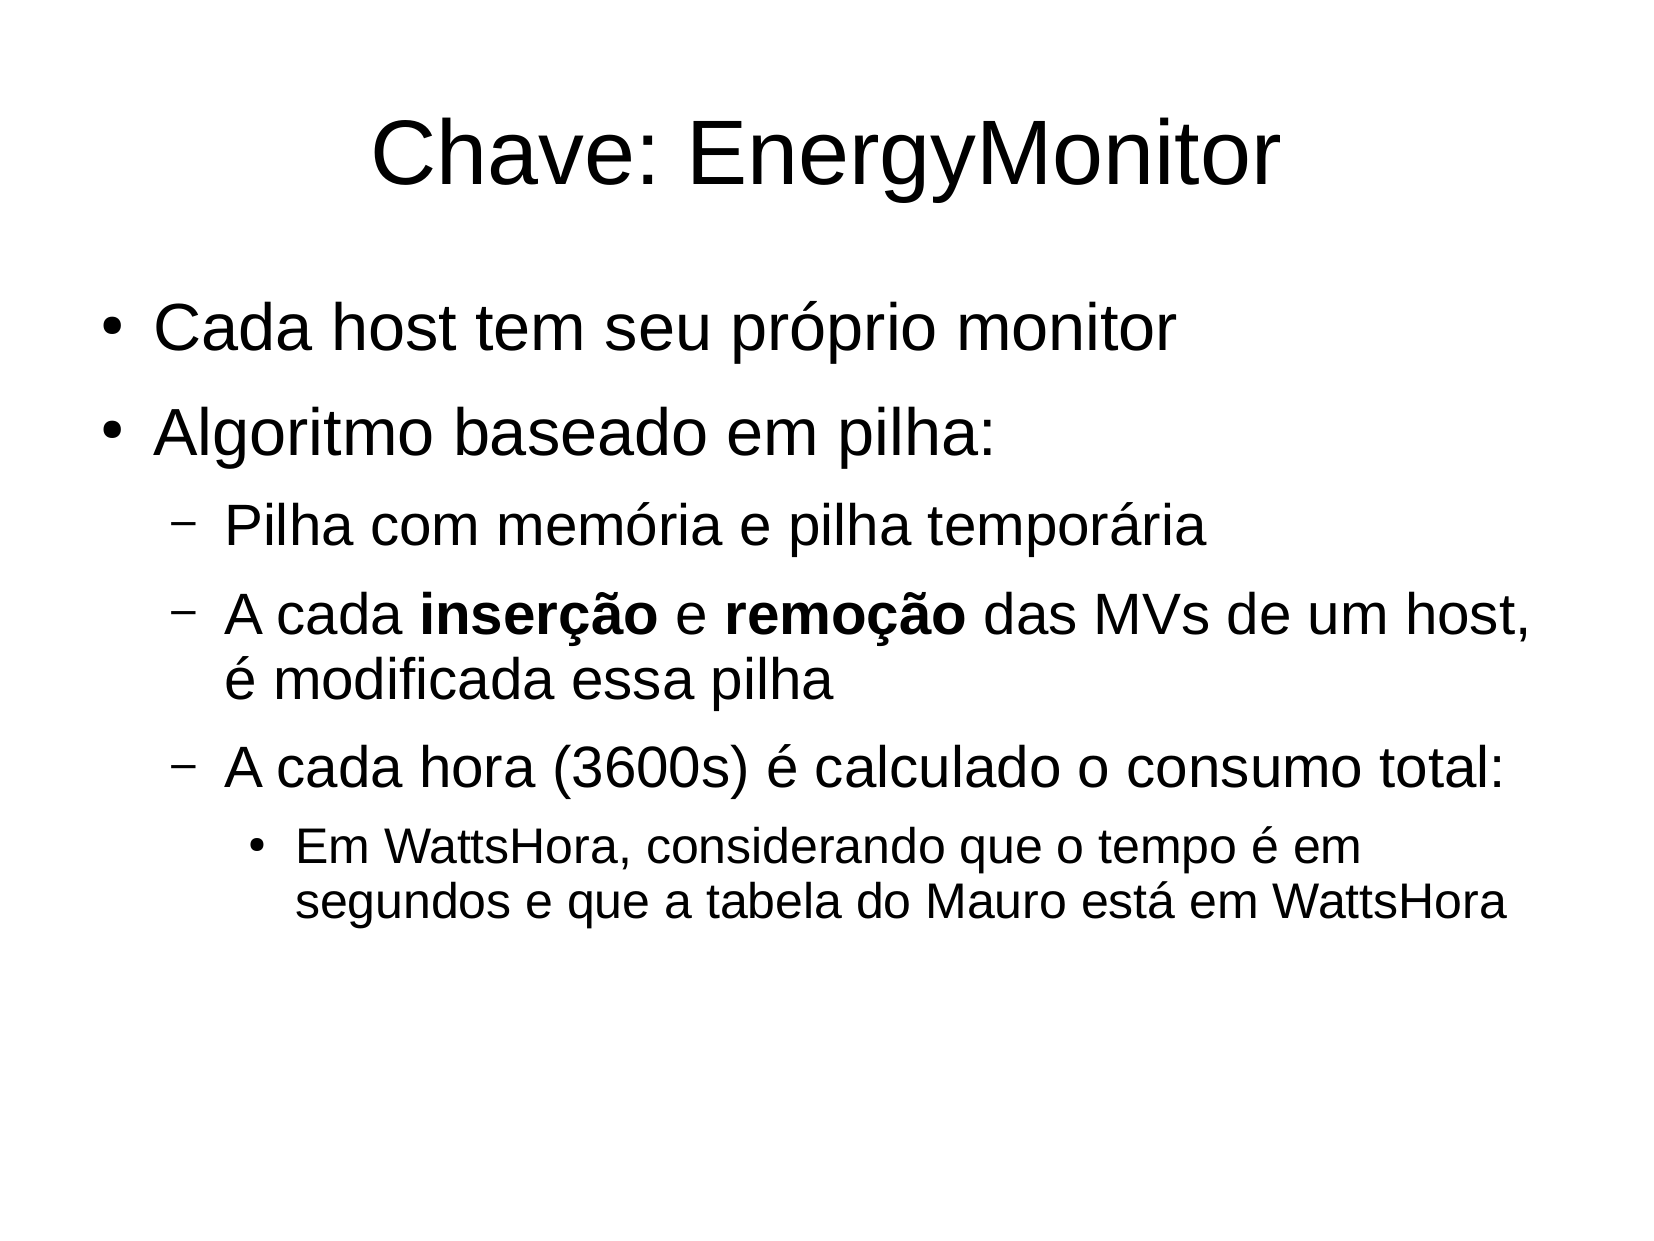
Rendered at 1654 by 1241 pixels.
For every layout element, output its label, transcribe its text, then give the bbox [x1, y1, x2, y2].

title Chave: EnergyMonitor [82, 49, 1571, 257]
list Cada host tem seu próprio monitor Algoritmo baseado em pilha: Pilha com memória e pilha temporária A cada inserção e remoção das MVs de um host, é modificada essa pilha A cada hora (3600s) é calculado o consumo total: Em WattsHora, considerando que o tempo é em segundos e que a tabela do Mauro está em WattsHora [82, 290, 1571, 1010]
